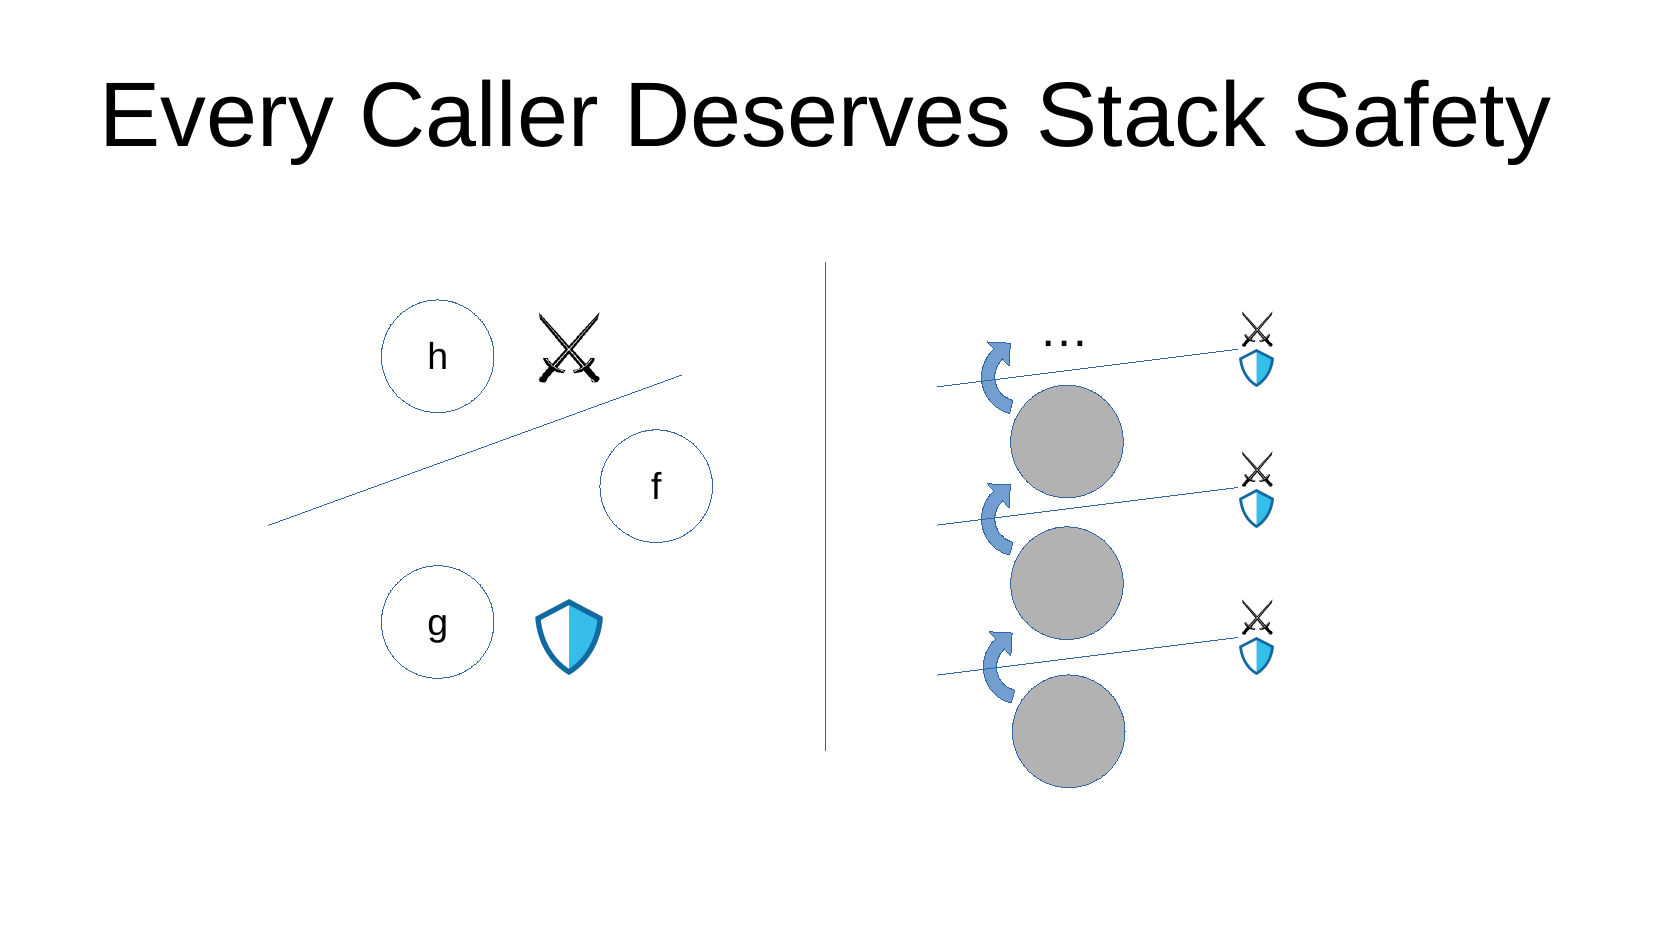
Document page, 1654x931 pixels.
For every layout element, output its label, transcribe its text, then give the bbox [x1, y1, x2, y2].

text_box [981, 341, 1013, 414]
text_box [1010, 526, 1124, 640]
text_box [1010, 389, 1124, 498]
text_box f [599, 429, 713, 543]
text_box [983, 631, 1015, 703]
picture [531, 599, 607, 676]
text_box g [381, 565, 494, 679]
title Every Caller Deserves Stack Safety [82, 37, 1571, 193]
picture [1219, 574, 1295, 676]
picture [1219, 286, 1295, 387]
text_box h [381, 299, 493, 413]
text_box … [1024, 294, 1104, 389]
picture [1219, 426, 1295, 528]
picture [493, 262, 644, 413]
text_box [981, 483, 1013, 555]
text_box [1012, 674, 1126, 788]
